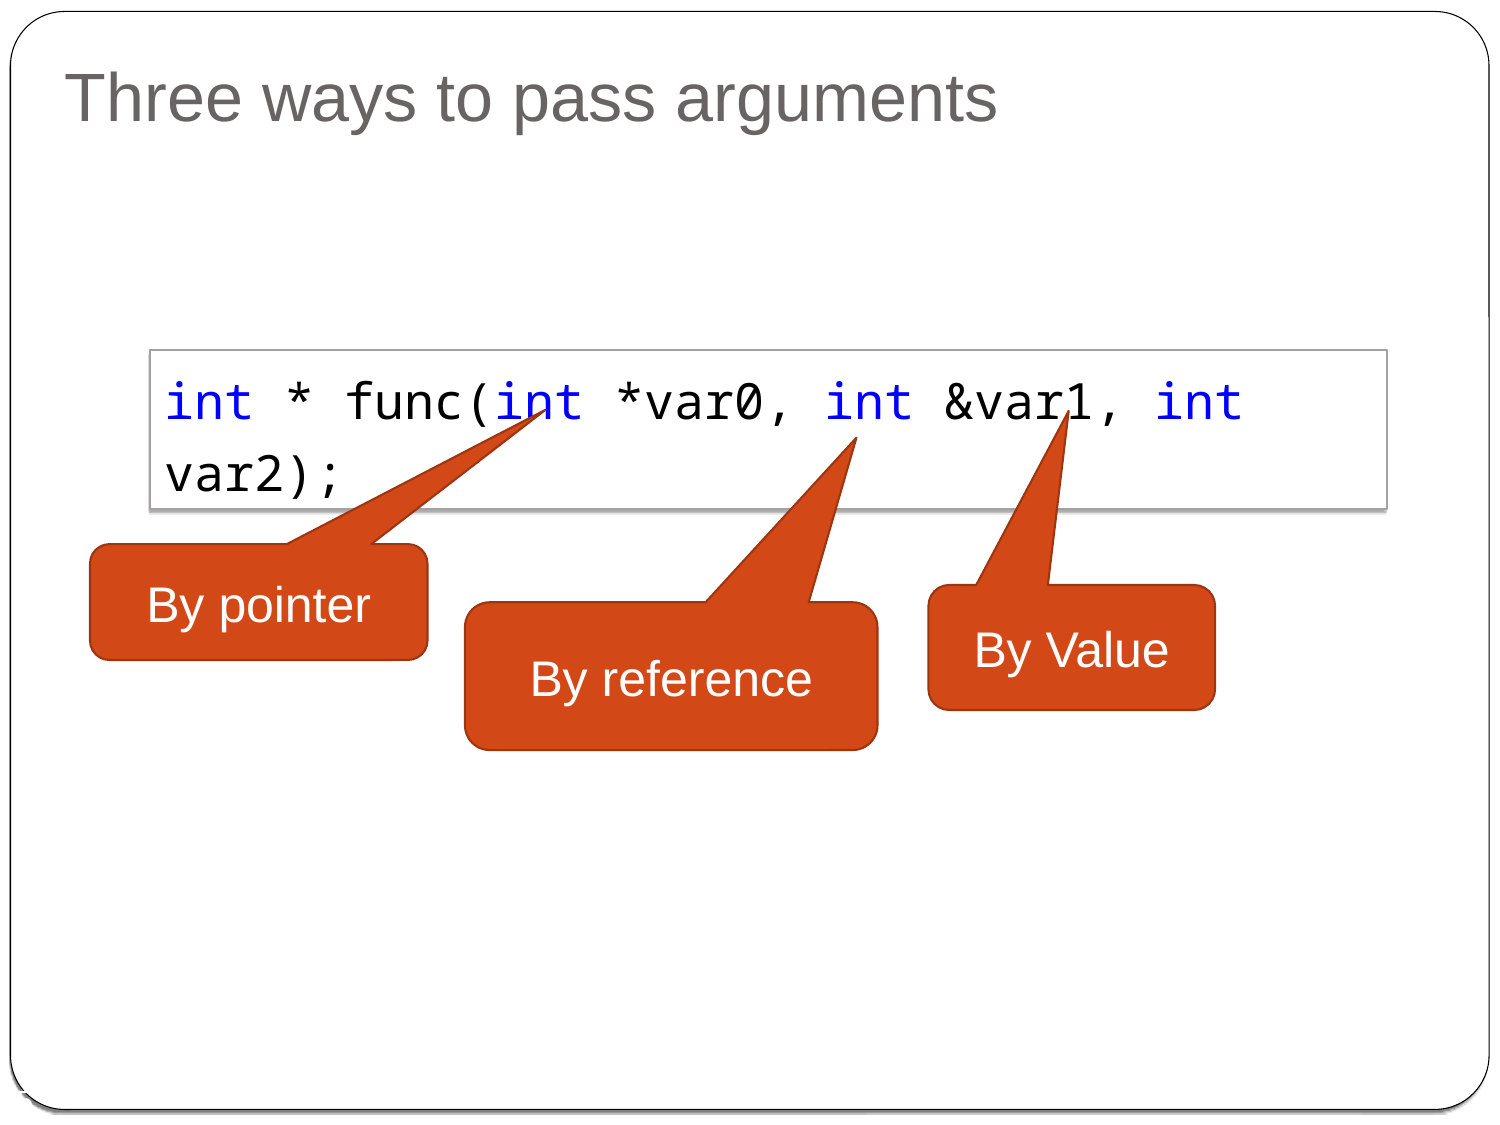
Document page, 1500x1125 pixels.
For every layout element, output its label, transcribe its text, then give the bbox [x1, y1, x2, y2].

slide_number <number> [0, 1074, 50, 1125]
title Three ways to pass arguments [50, 45, 1450, 149]
list [50, 149, 1450, 1088]
text_box By Value [928, 410, 1216, 711]
text_box By pointer [90, 409, 546, 661]
text_box int * func(int *var0, int &var1, int var2); [150, 349, 1388, 509]
text_box By reference [465, 437, 878, 751]
